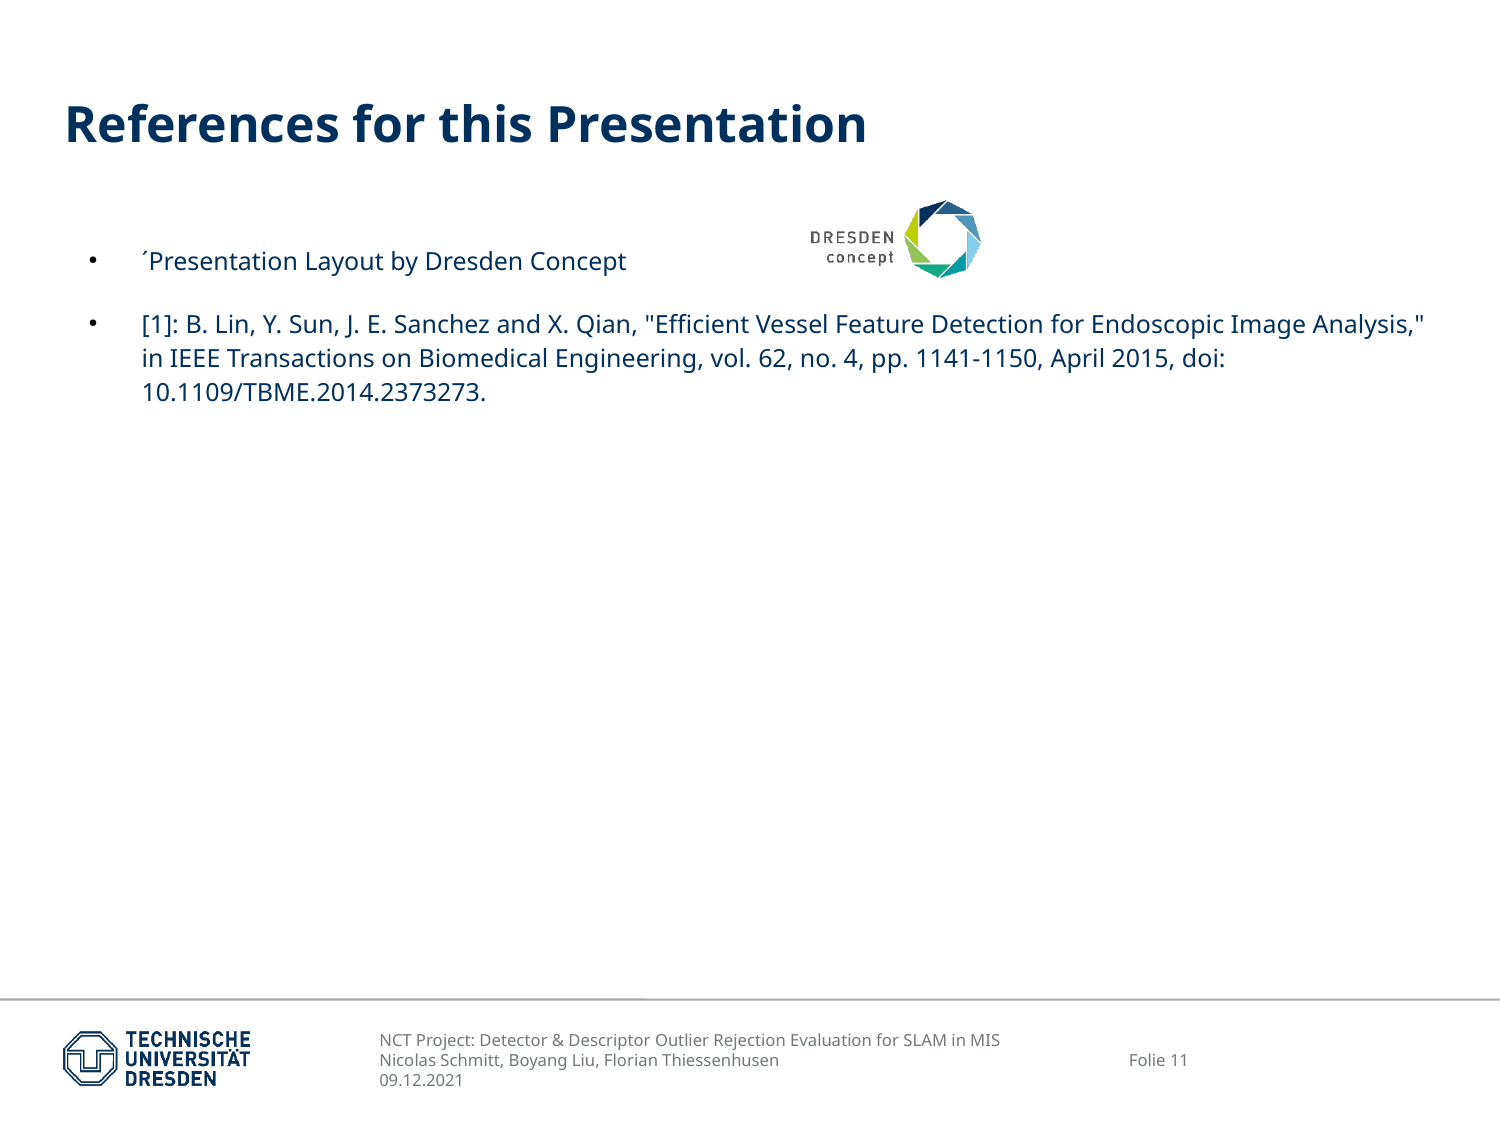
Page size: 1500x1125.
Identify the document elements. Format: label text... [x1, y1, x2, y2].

title References for this Presentation [64, 56, 1437, 190]
list ´Presentation Layout by Dresden Concept [1]: B. Lin, Y. Sun, J. E. Sanchez and X. Qian, "Efficient Vessel Feature Detection for Endoscopic Image Analysis," in IEEE Transactions on Biomedical Engineering, vol. 62, no. 4, pp. 1141-1150, April 2015, doi: 10.1109/TBME.2014.2373273. [70, 243, 1437, 941]
picture [811, 200, 981, 278]
picture [63, 1031, 250, 1086]
